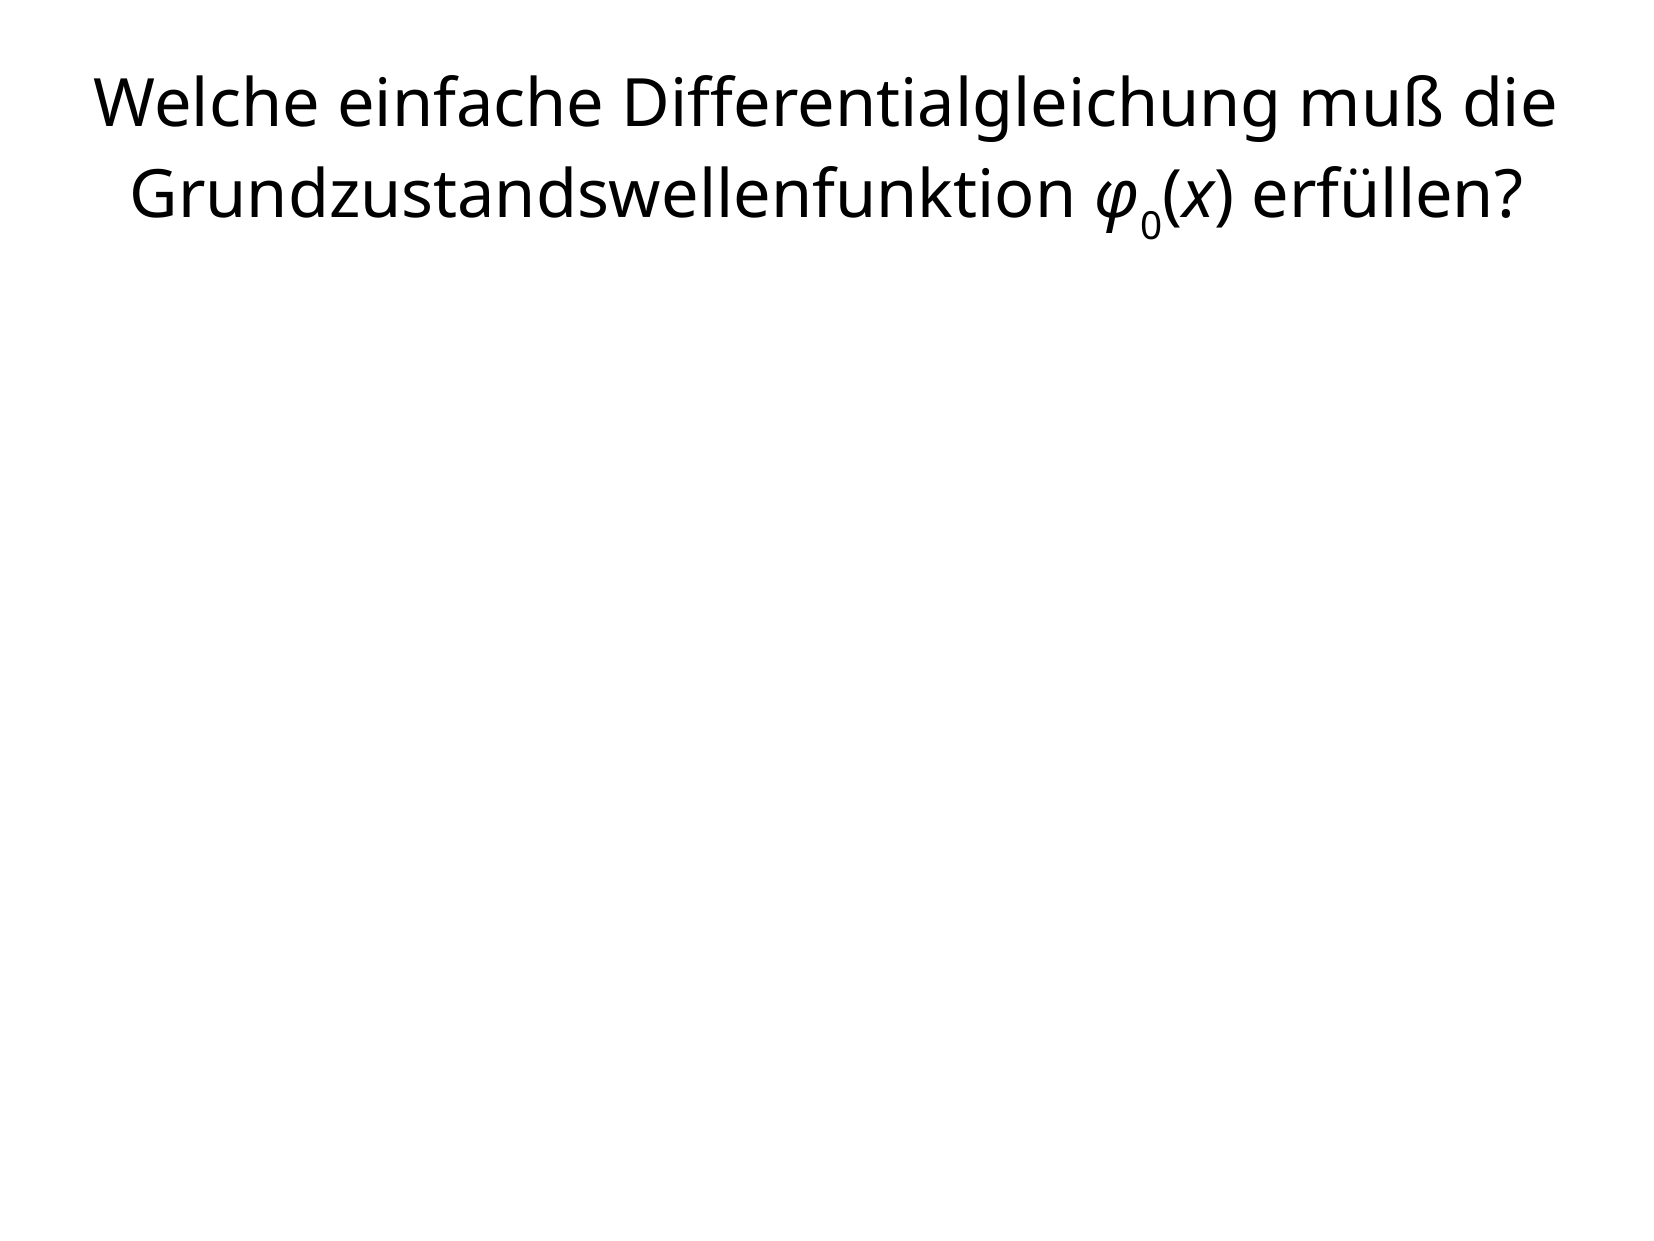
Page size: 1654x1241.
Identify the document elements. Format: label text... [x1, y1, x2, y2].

title Welche einfache Differentialgleichung muß die Grundzustandswellenfunktion φ0(x) erfüllen? [82, 49, 1571, 257]
